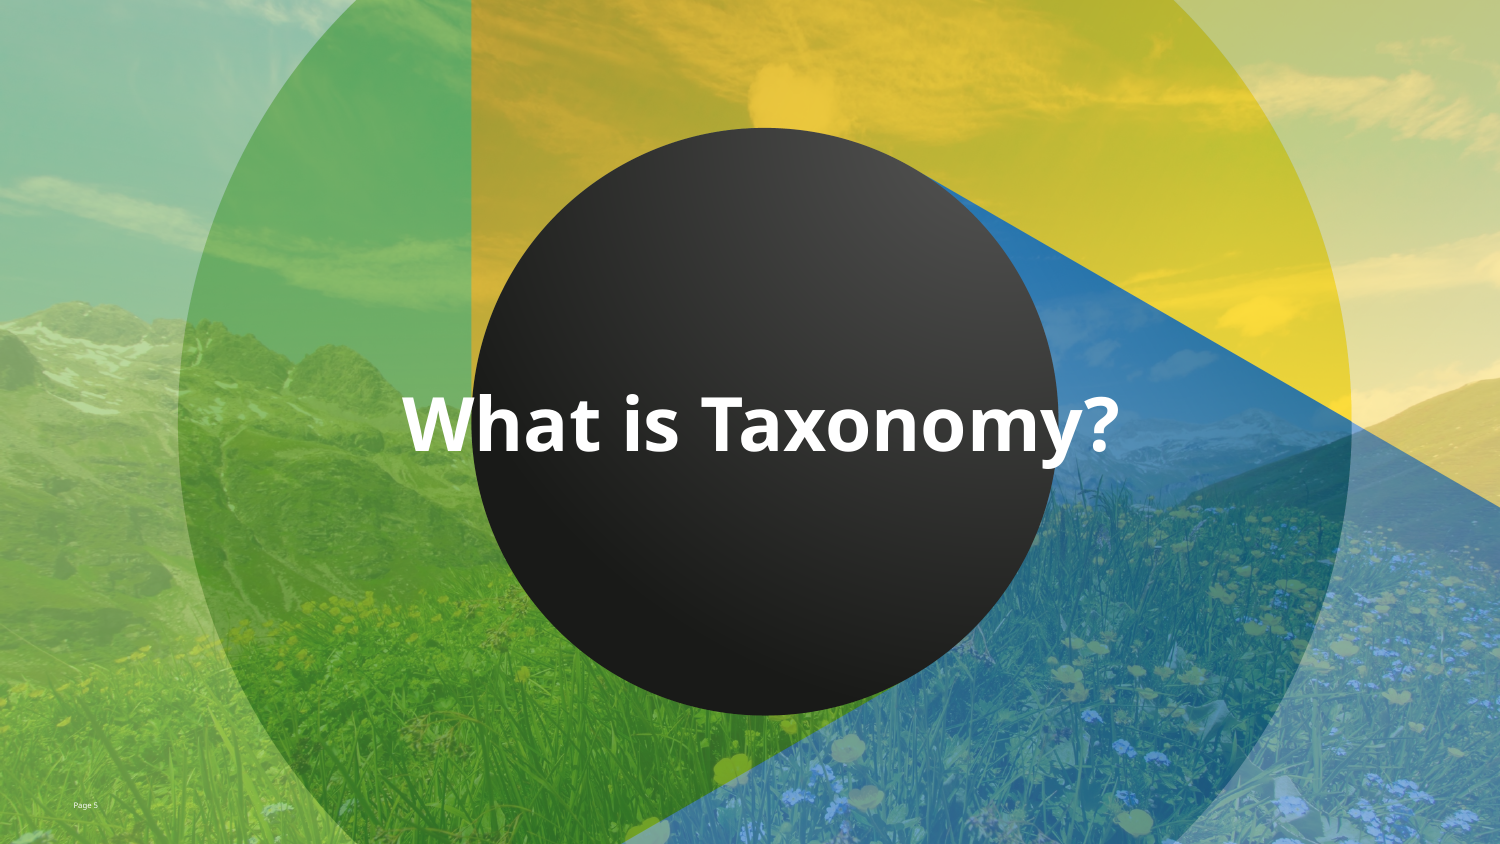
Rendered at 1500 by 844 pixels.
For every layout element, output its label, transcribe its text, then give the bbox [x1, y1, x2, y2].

picture [0, 0, 1500, 844]
list What is Taxonomy? [200, 284, 1323, 560]
